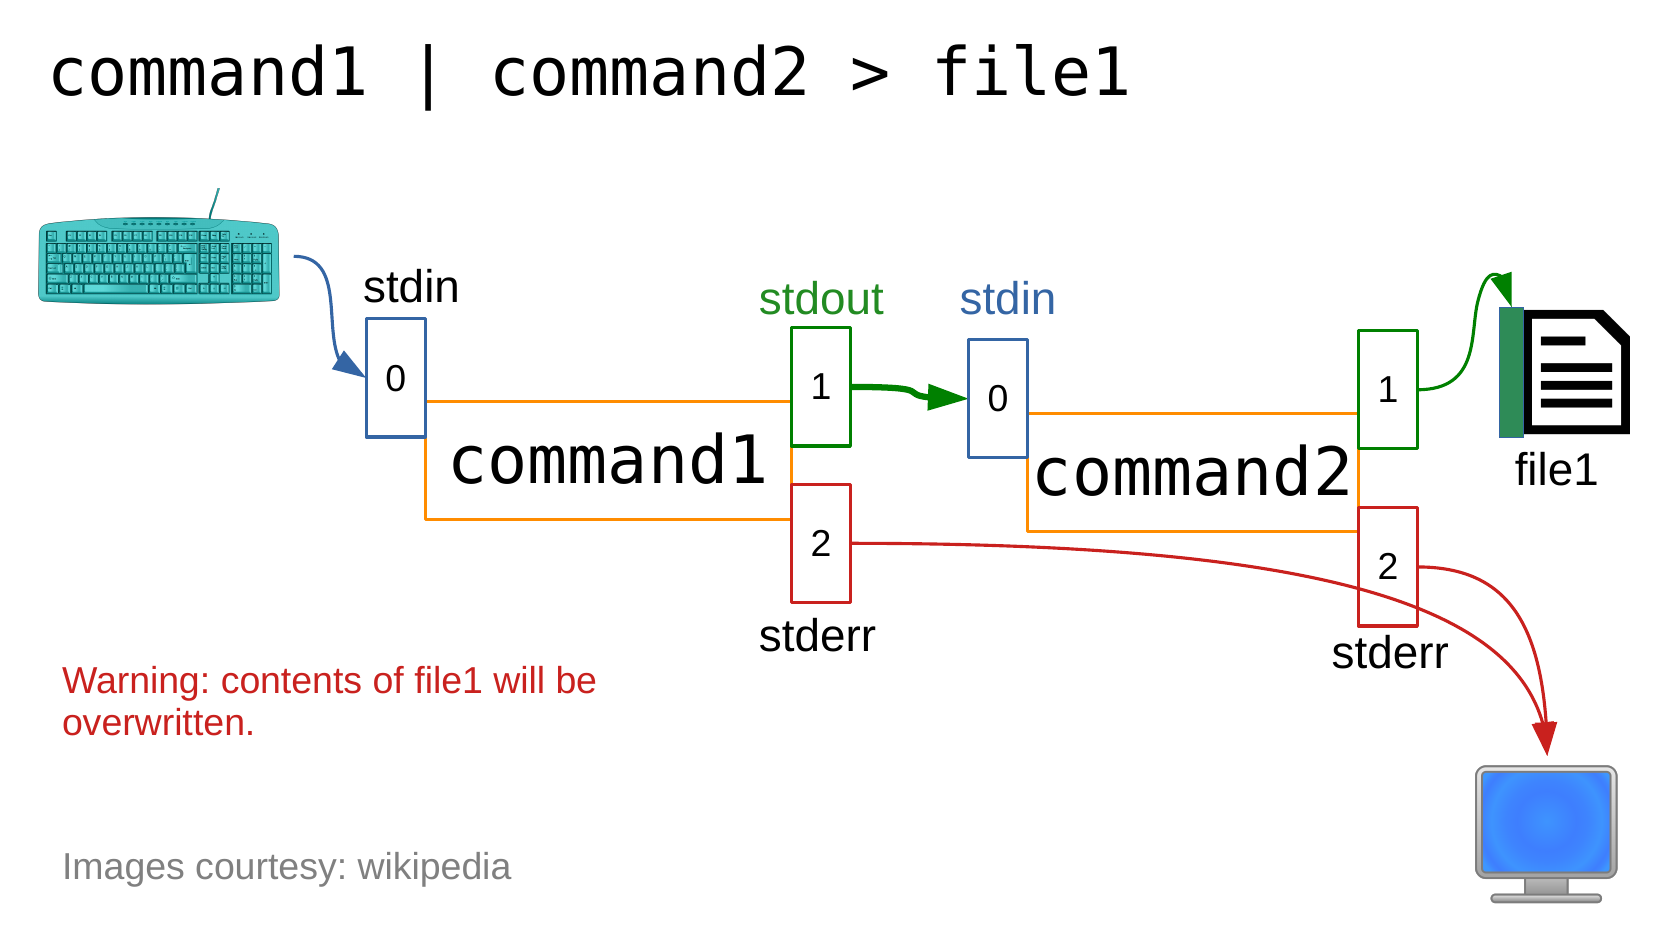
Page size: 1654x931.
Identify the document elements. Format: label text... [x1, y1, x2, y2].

text_box stdin [944, 265, 1075, 332]
text_box stderr [744, 602, 934, 683]
text_box 0 [968, 339, 1028, 458]
picture [1523, 301, 1630, 443]
text_box Images courtesy: wikipedia [47, 838, 544, 896]
text_box command1 [425, 401, 792, 520]
picture [23, 188, 294, 324]
text_box command2 [1027, 413, 1359, 532]
text_box stderr [1316, 620, 1506, 700]
text_box 2 [1358, 507, 1418, 620]
text_box 0 [366, 321, 426, 438]
text_box stdout [744, 265, 910, 332]
title command1 | command2 > file1 [47, 23, 1536, 121]
picture [1464, 755, 1630, 904]
text_box 2 [791, 484, 851, 602]
text_box [1499, 307, 1524, 438]
text_box stdin [348, 253, 479, 321]
text_box file1 [1500, 438, 1630, 520]
text_box 1 [791, 332, 851, 446]
text_box Warning: contents of file1 will be overwritten. [47, 651, 686, 751]
text_box 1 [1358, 330, 1418, 449]
